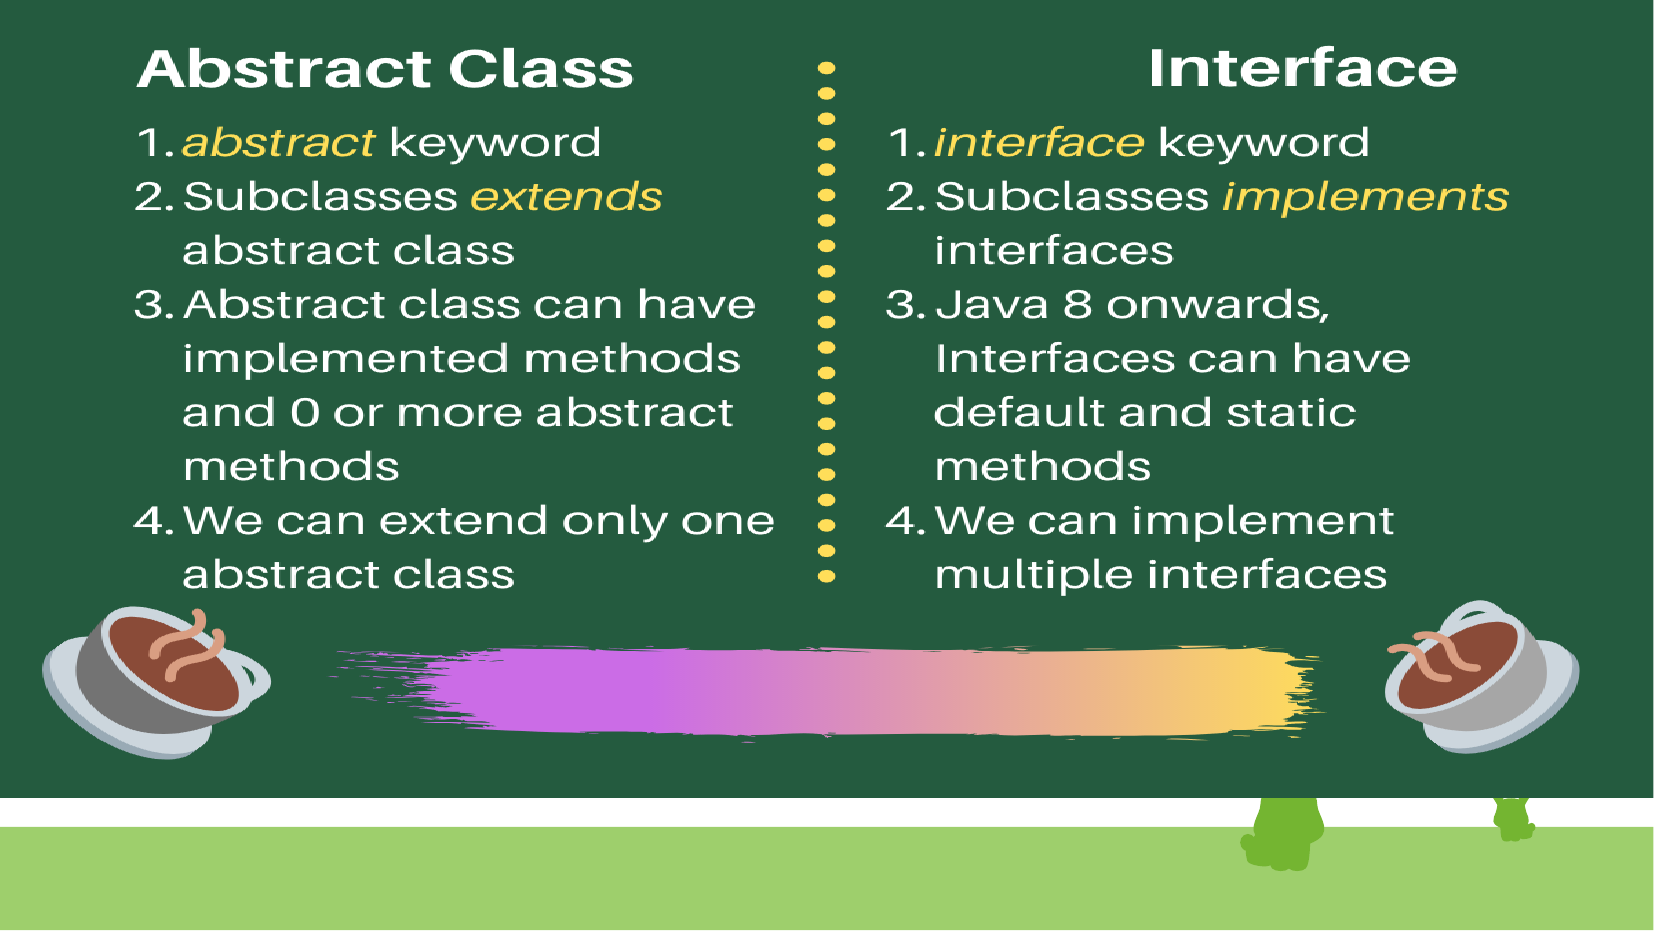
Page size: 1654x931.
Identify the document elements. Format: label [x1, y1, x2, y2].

picture [0, 0, 1654, 798]
